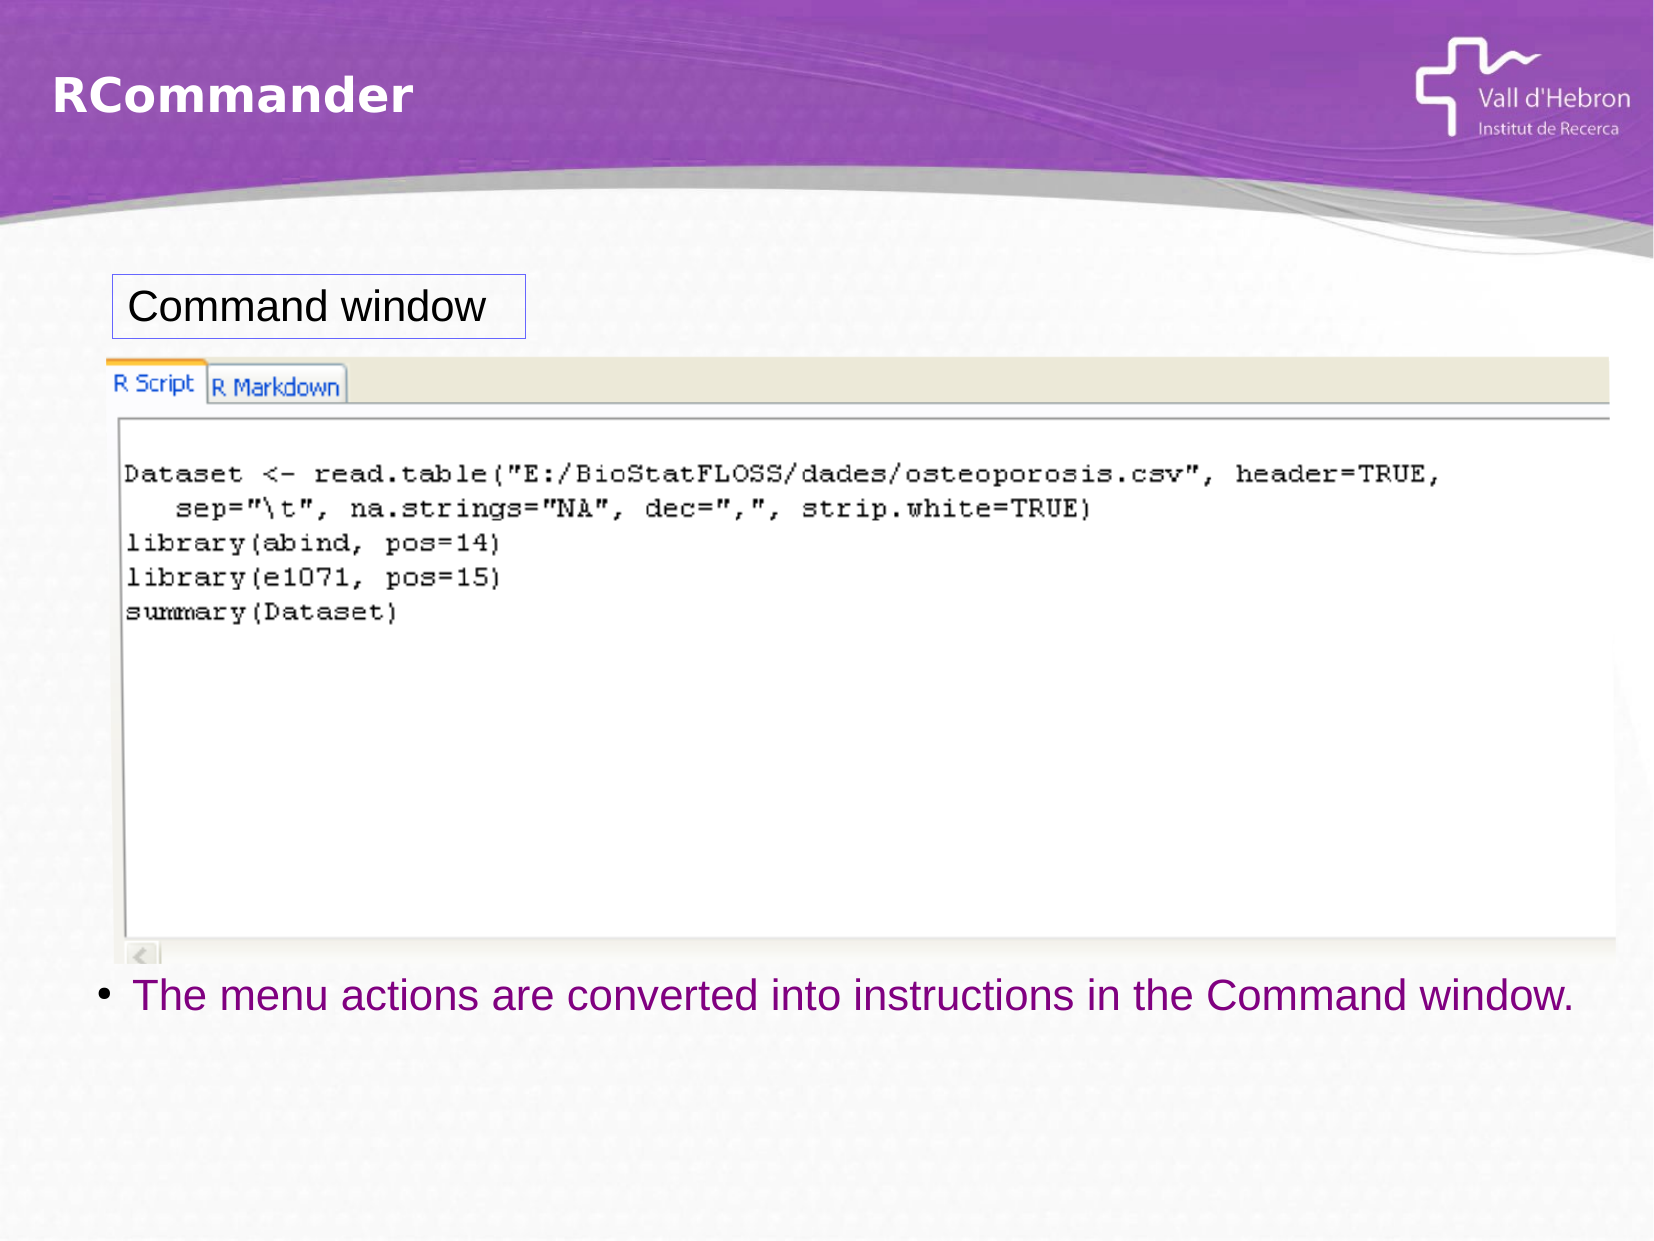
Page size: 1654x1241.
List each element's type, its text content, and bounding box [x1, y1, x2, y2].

text_box The menu actions are converted into instructions in the Command window. [81, 963, 1592, 1027]
text_box RCommander [51, 67, 739, 134]
picture [0, 0, 1654, 1241]
text_box Command window [112, 274, 526, 339]
